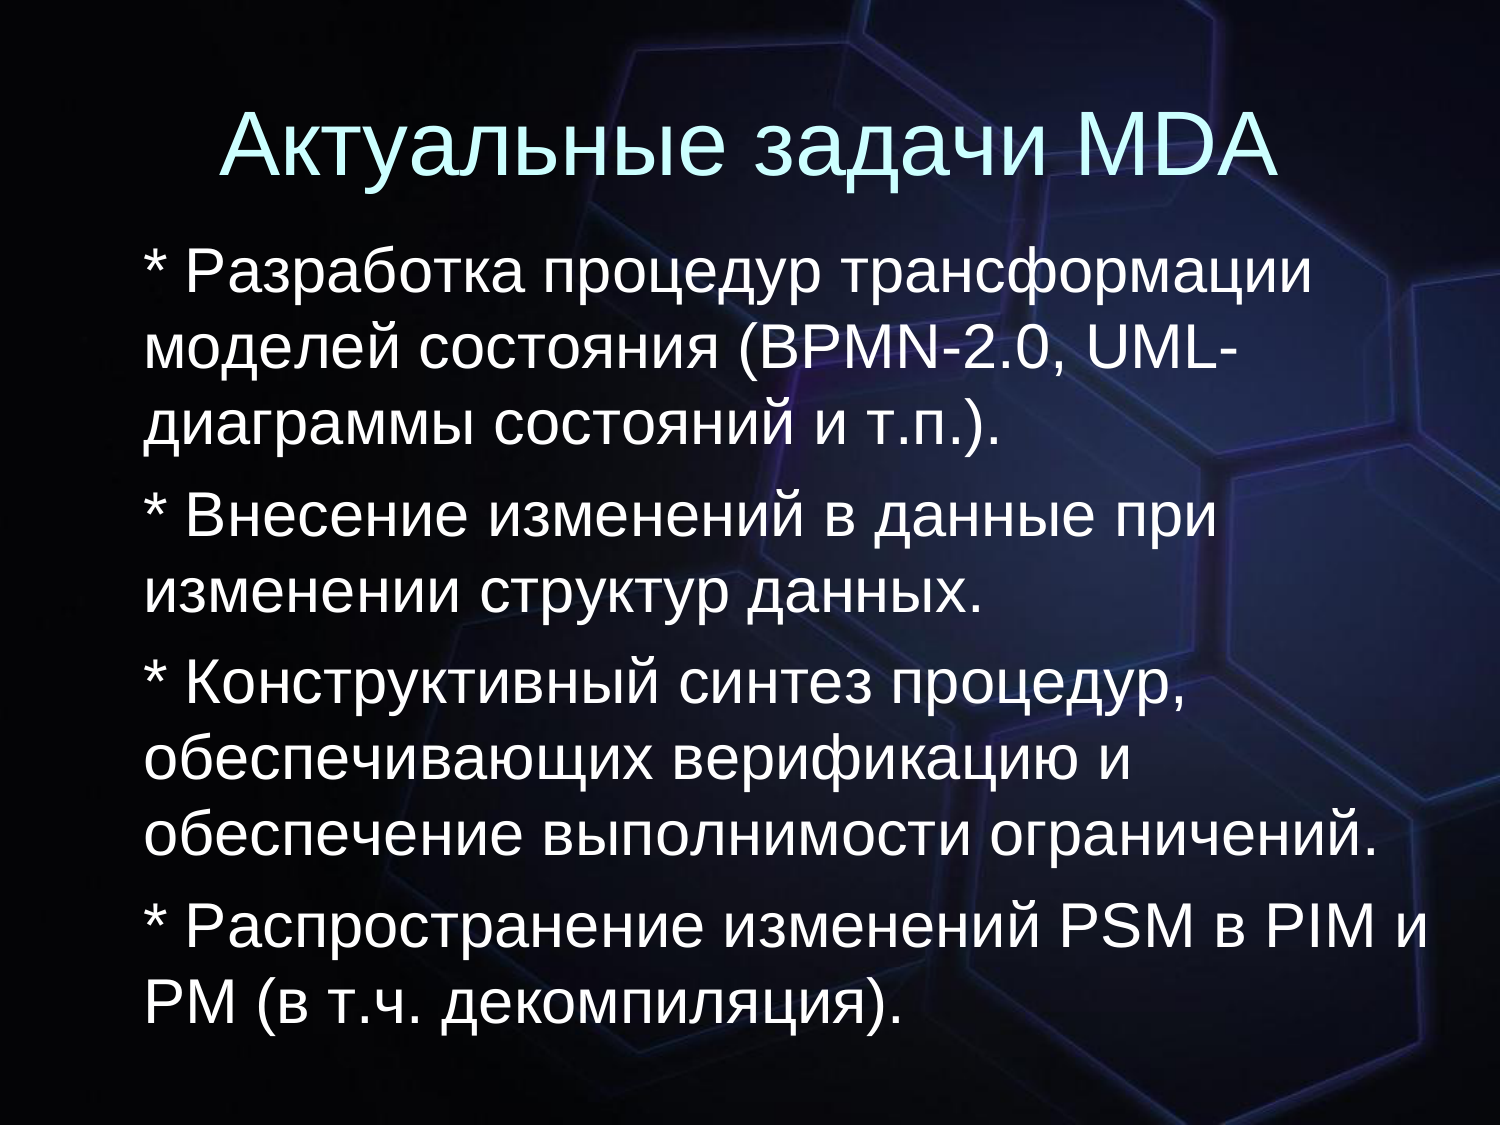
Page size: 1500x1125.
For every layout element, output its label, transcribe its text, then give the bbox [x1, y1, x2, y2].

title Актуальные задачи MDA [75, 21, 1425, 221]
list * Разработка процедур трансформации моделей состояния (BPMN-2.0, UML-диаграммы состояний и т.п.). * Внесение изменений в данные при изменении структур данных. * Конструктивный синтез процедур, обеспечивающих верификацию и обеспечение выполнимости ограничений. * Распространение изменений PSM в PIM и PM (в т.ч. декомпиляция). [75, 221, 1477, 1052]
picture [0, 0, 1500, 1125]
